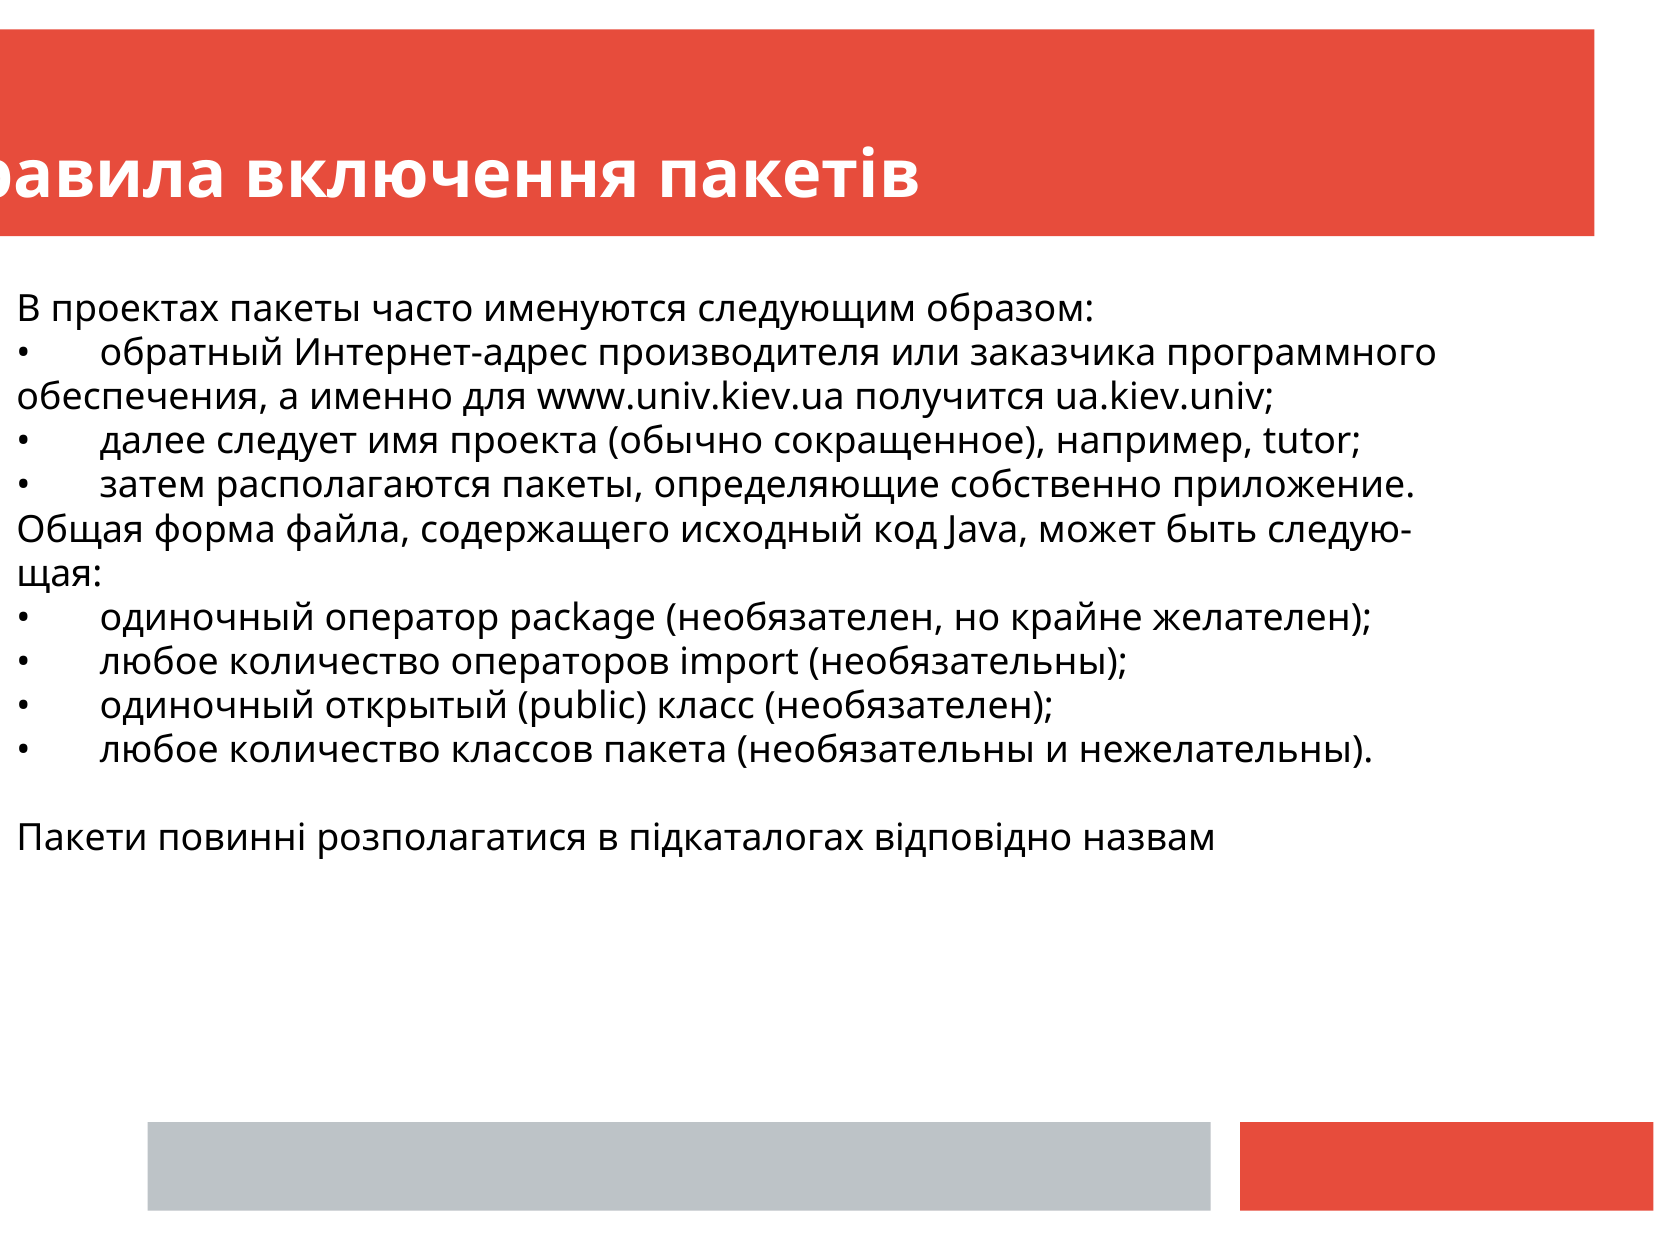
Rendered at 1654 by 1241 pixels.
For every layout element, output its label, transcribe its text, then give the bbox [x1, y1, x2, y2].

text_box Правила включення пакетів [0, 66, 1457, 214]
text_box В проектах пакеты часто именуются следующим образом: • обратный Интернет-адрес производителя или заказчика программного обеспечения, а именно для www.univ.kiev.ua получится ua.kiev.univ; • далее следует имя проекта (обычно сокращенное), например, tutor; • затем располагаются пакеты, определяющие собственно приложение. Общая форма файла, содержащего исходный код Java, может быть следую- щая: • одиночный оператор package (необязателен, но крайне желателен); • любое количество операторов import (необязательны); • одиночный открытый (public) класс (необязателен); • любое количество классов пакета (необязательны и нежелательны). Пакети повинні розполагатися в підкаталогах відповідно назвам [1, 279, 1630, 868]
